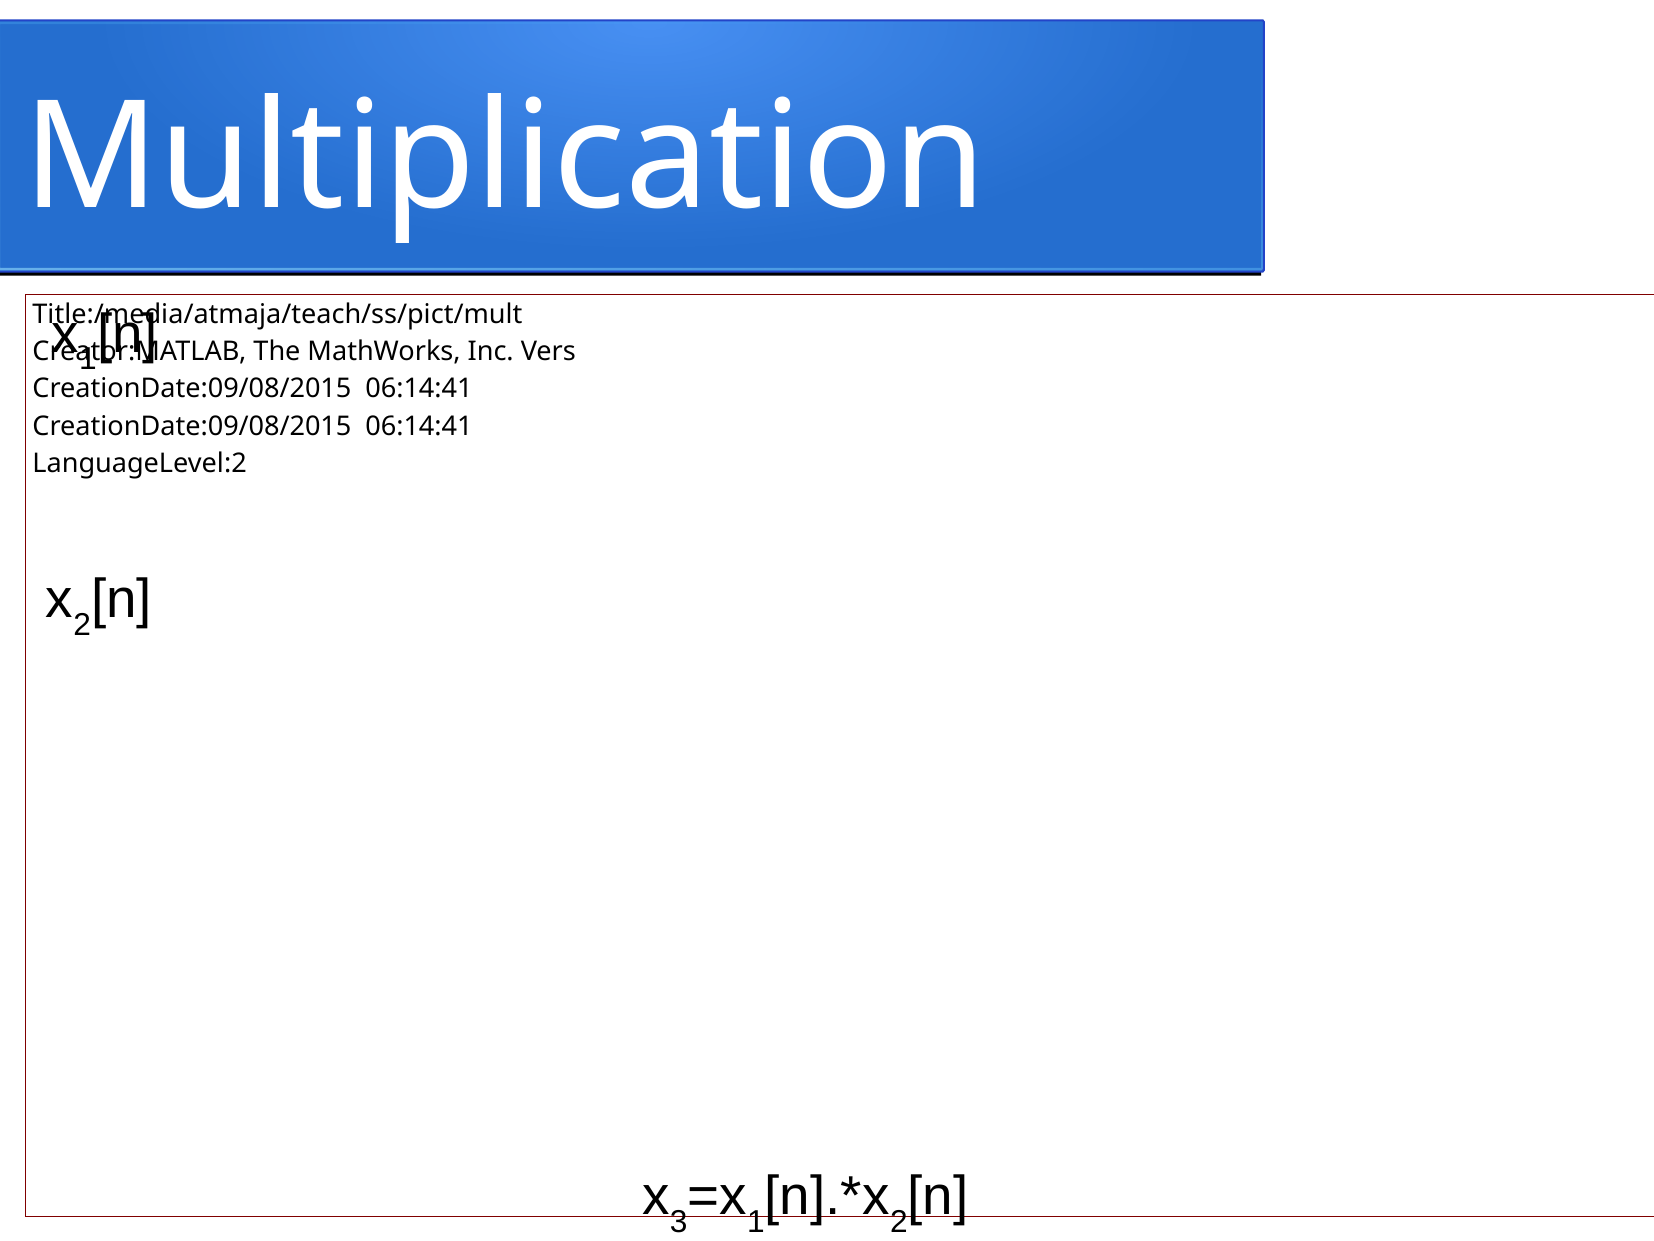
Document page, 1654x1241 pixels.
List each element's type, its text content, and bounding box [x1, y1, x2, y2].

text_box x3=x1[n].*x2[n] [590, 1164, 1063, 1241]
text_box x1[n] [0, 302, 213, 378]
text_box x2[n] [0, 568, 207, 644]
title Multiplication [23, 47, 1300, 252]
picture [23, 292, 1654, 1217]
